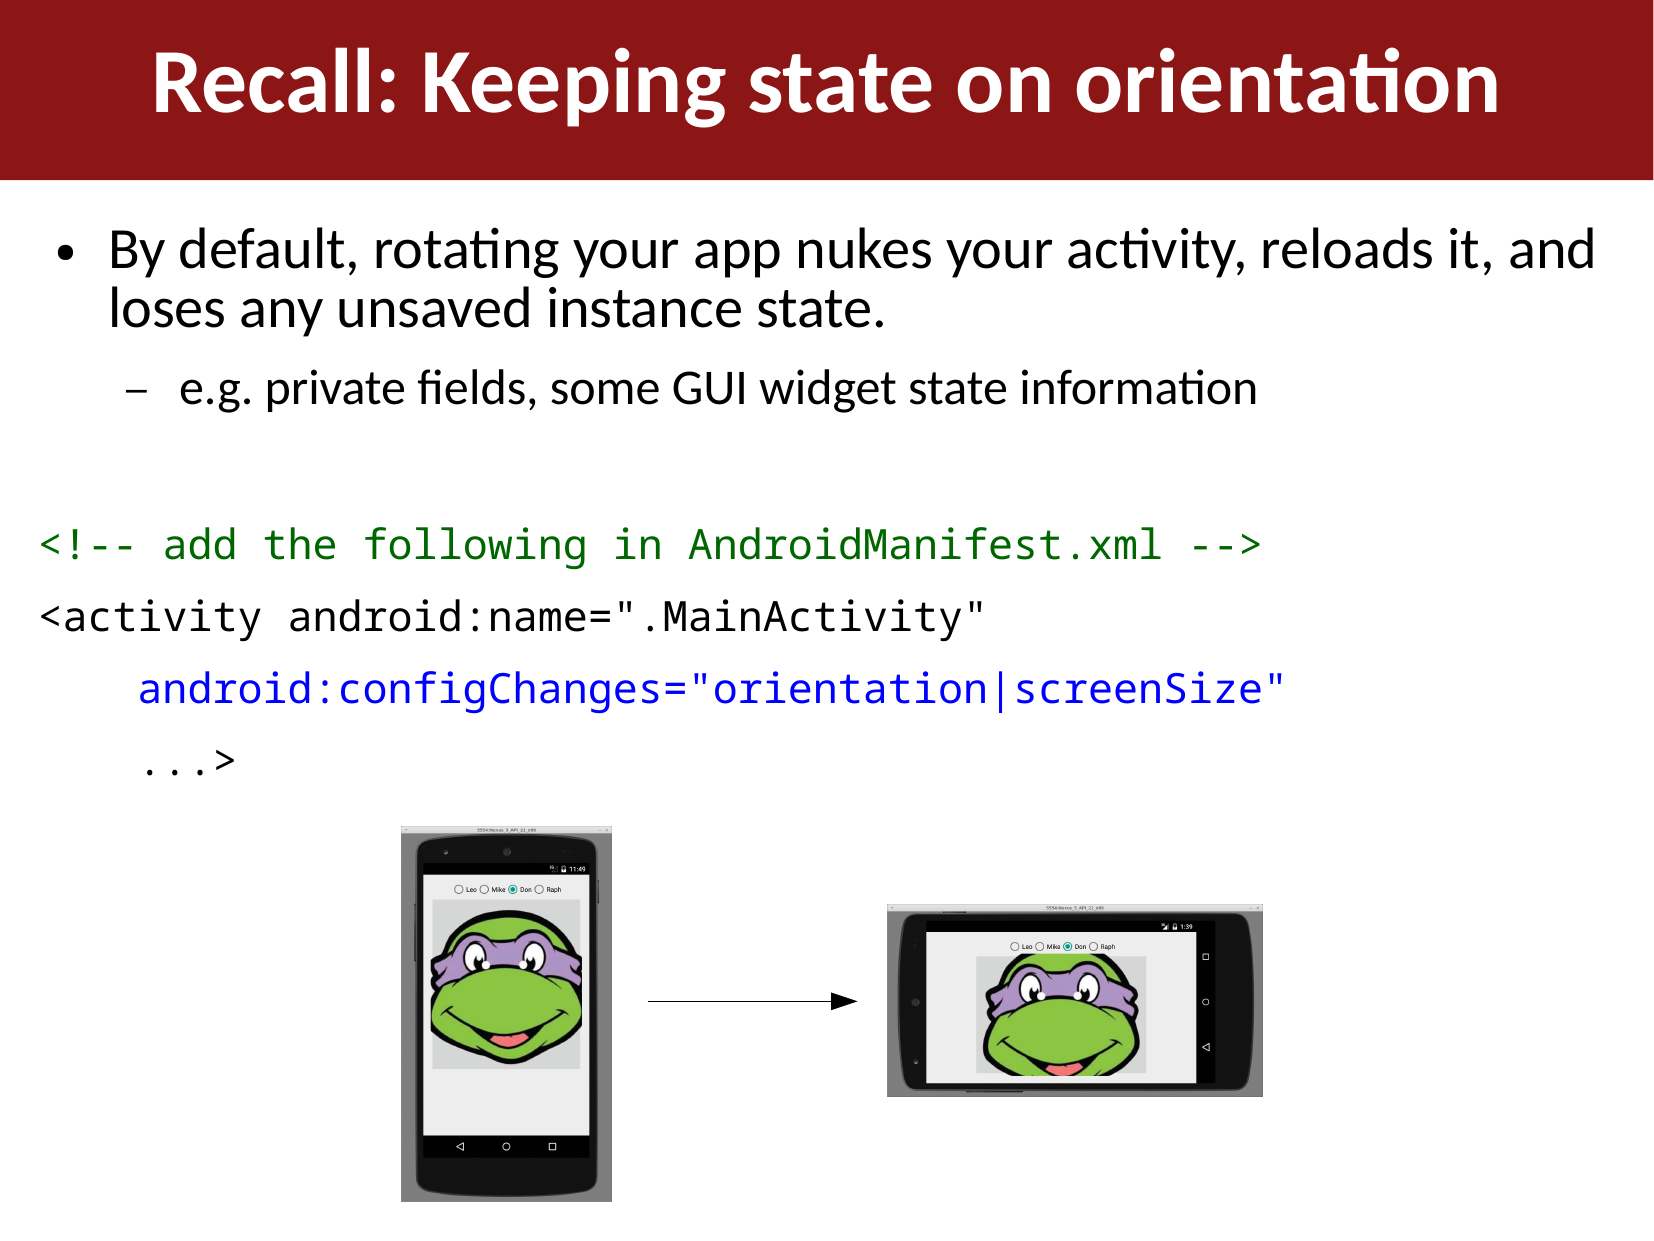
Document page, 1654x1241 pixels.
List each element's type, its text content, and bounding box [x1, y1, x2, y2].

picture [887, 904, 1263, 1097]
title Recall: Keeping state on orientation [0, 0, 1654, 181]
list By default, rotating your app nukes your activity, reloads it, and loses any unsaved instance state. e.g. private fields, some GUI widget state information <!-- add the following in AndroidManifest.xml --> <activity android:name=".MainActivity" android:configChanges="orientation|screenSize" ...> [37, 225, 1636, 1186]
picture [401, 826, 612, 1202]
